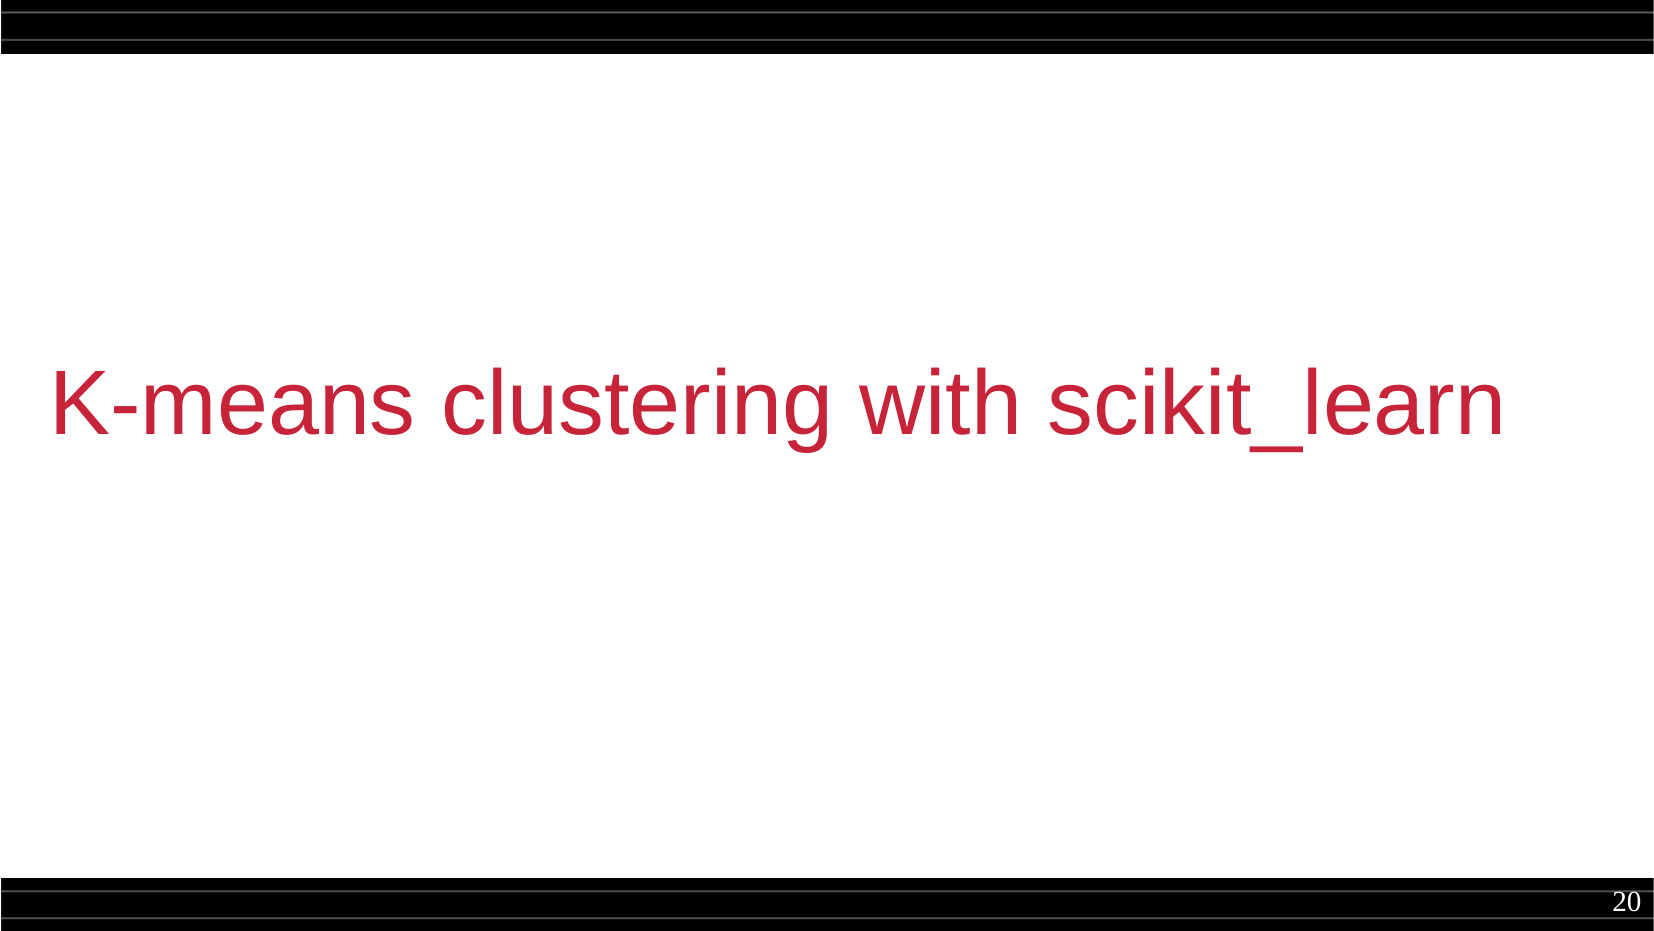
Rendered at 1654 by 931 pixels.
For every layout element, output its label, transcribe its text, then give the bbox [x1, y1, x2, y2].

picture [1, 878, 1654, 931]
title K-means clustering with scikit_learn [49, 324, 1576, 481]
picture [1, 0, 1654, 54]
